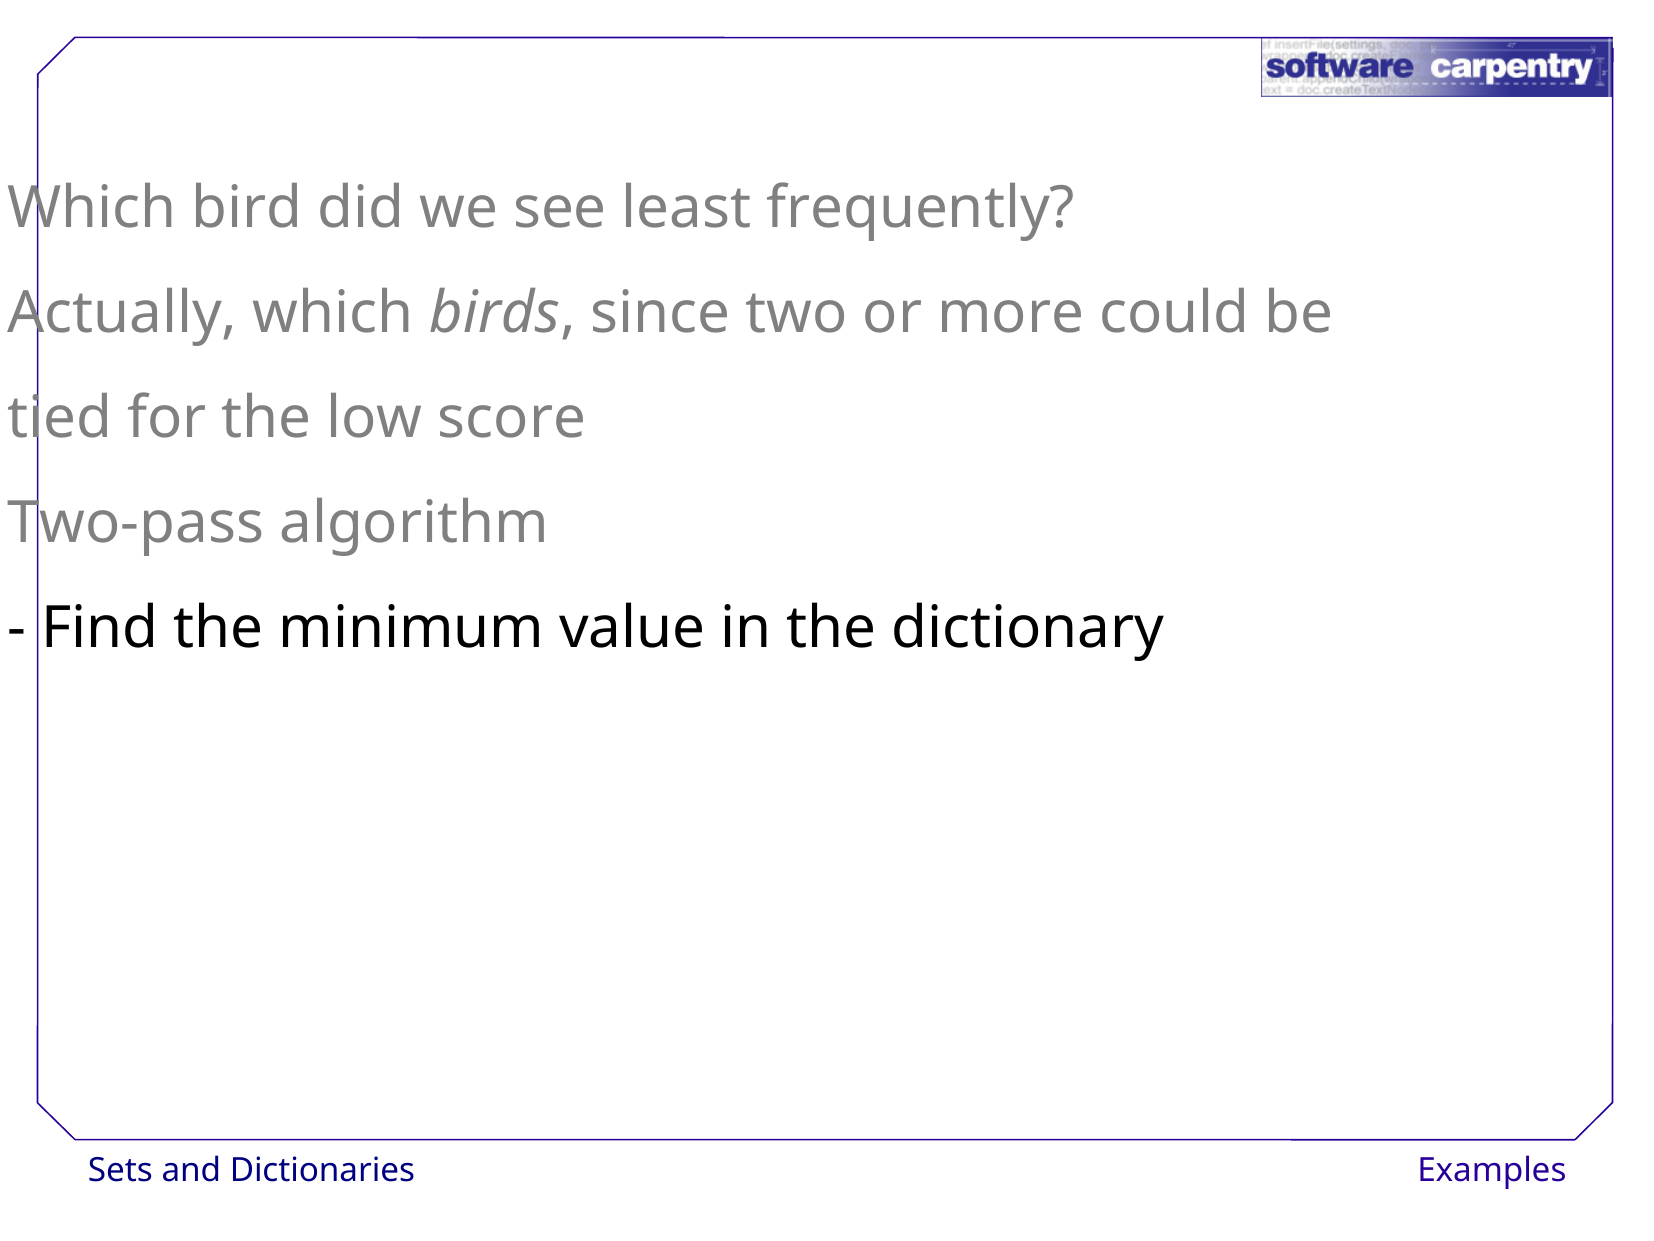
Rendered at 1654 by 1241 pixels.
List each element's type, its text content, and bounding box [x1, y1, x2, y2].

text_box Which bird did we see least frequently? Actually, which birds, since two or more could be tied for the low score Two-pass algorithm - Find the minimum value in the dictionary [0, 126, 1498, 668]
picture [1261, 39, 1613, 97]
